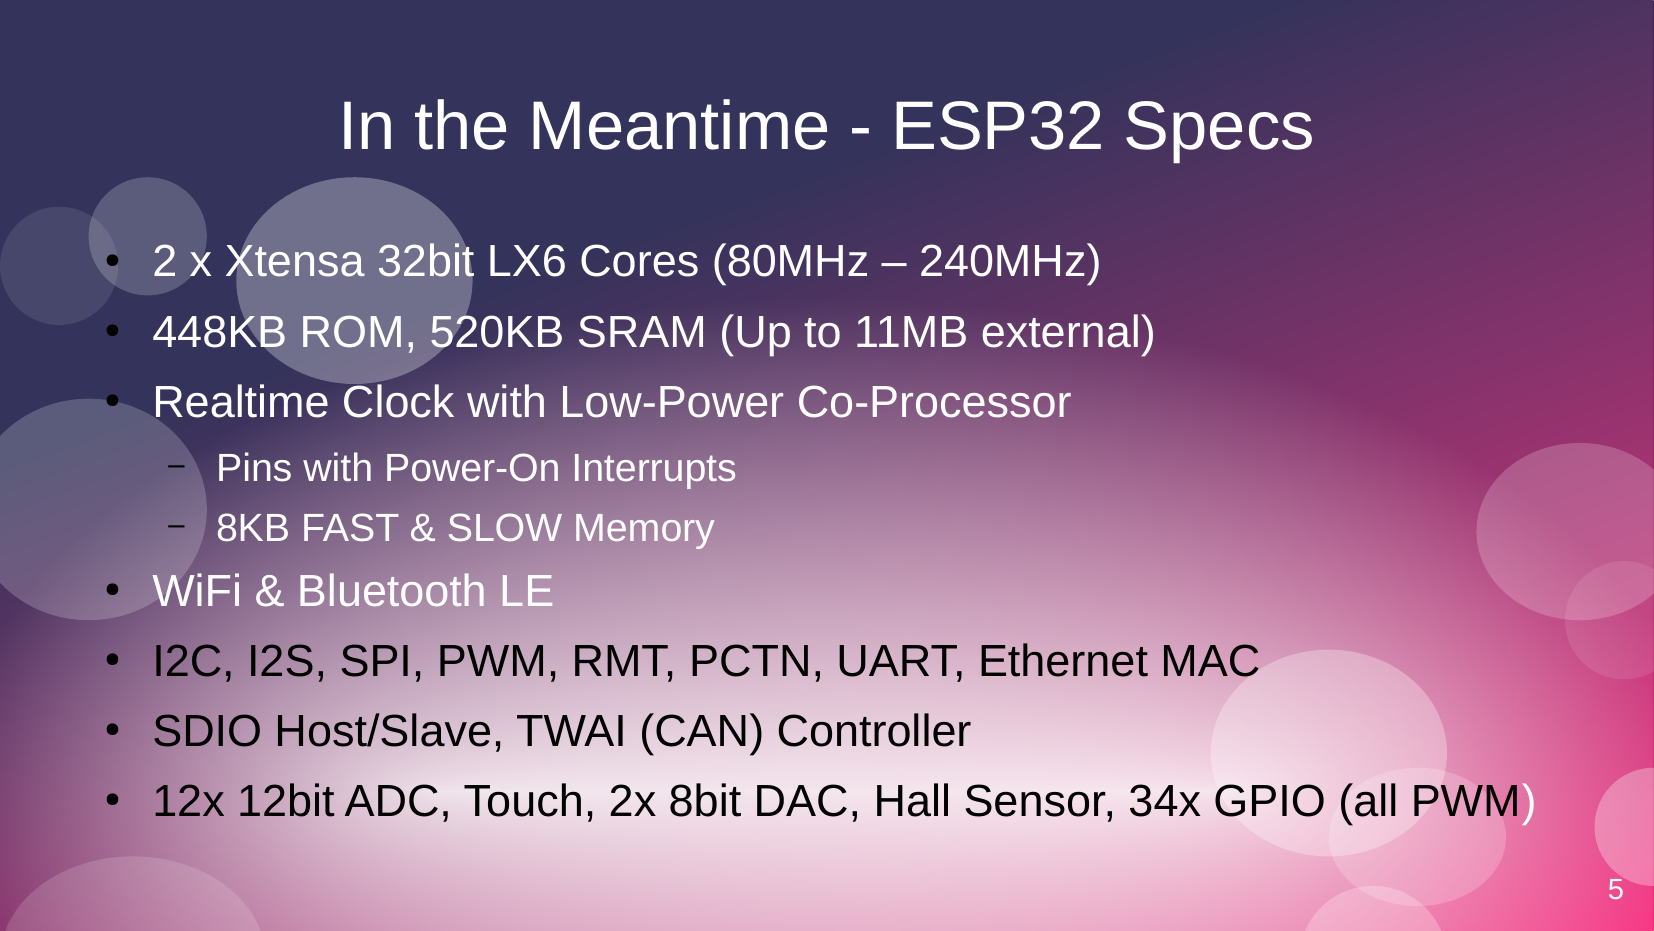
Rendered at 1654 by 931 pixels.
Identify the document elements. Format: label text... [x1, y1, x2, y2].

list 2 x Xtensa 32bit LX6 Cores (80MHz – 240MHz) 448KB ROM, 520KB SRAM (Up to 11MB external) Realtime Clock with Low-Power Co-Processor Pins with Power-On Interrupts 8KB FAST & SLOW Memory WiFi & Bluetooth LE I2C, I2S, SPI, PWM, RMT, PCTN, UART, Ethernet MAC SDIO Host/Slave, TWAI (CAN) Controller 12x 12bit ADC, Touch, 2x 8bit DAC, Hall Sensor, 34x GPIO (all PWM) [88, 236, 1565, 827]
title In the Meantime - ESP32 Specs [88, 44, 1565, 207]
